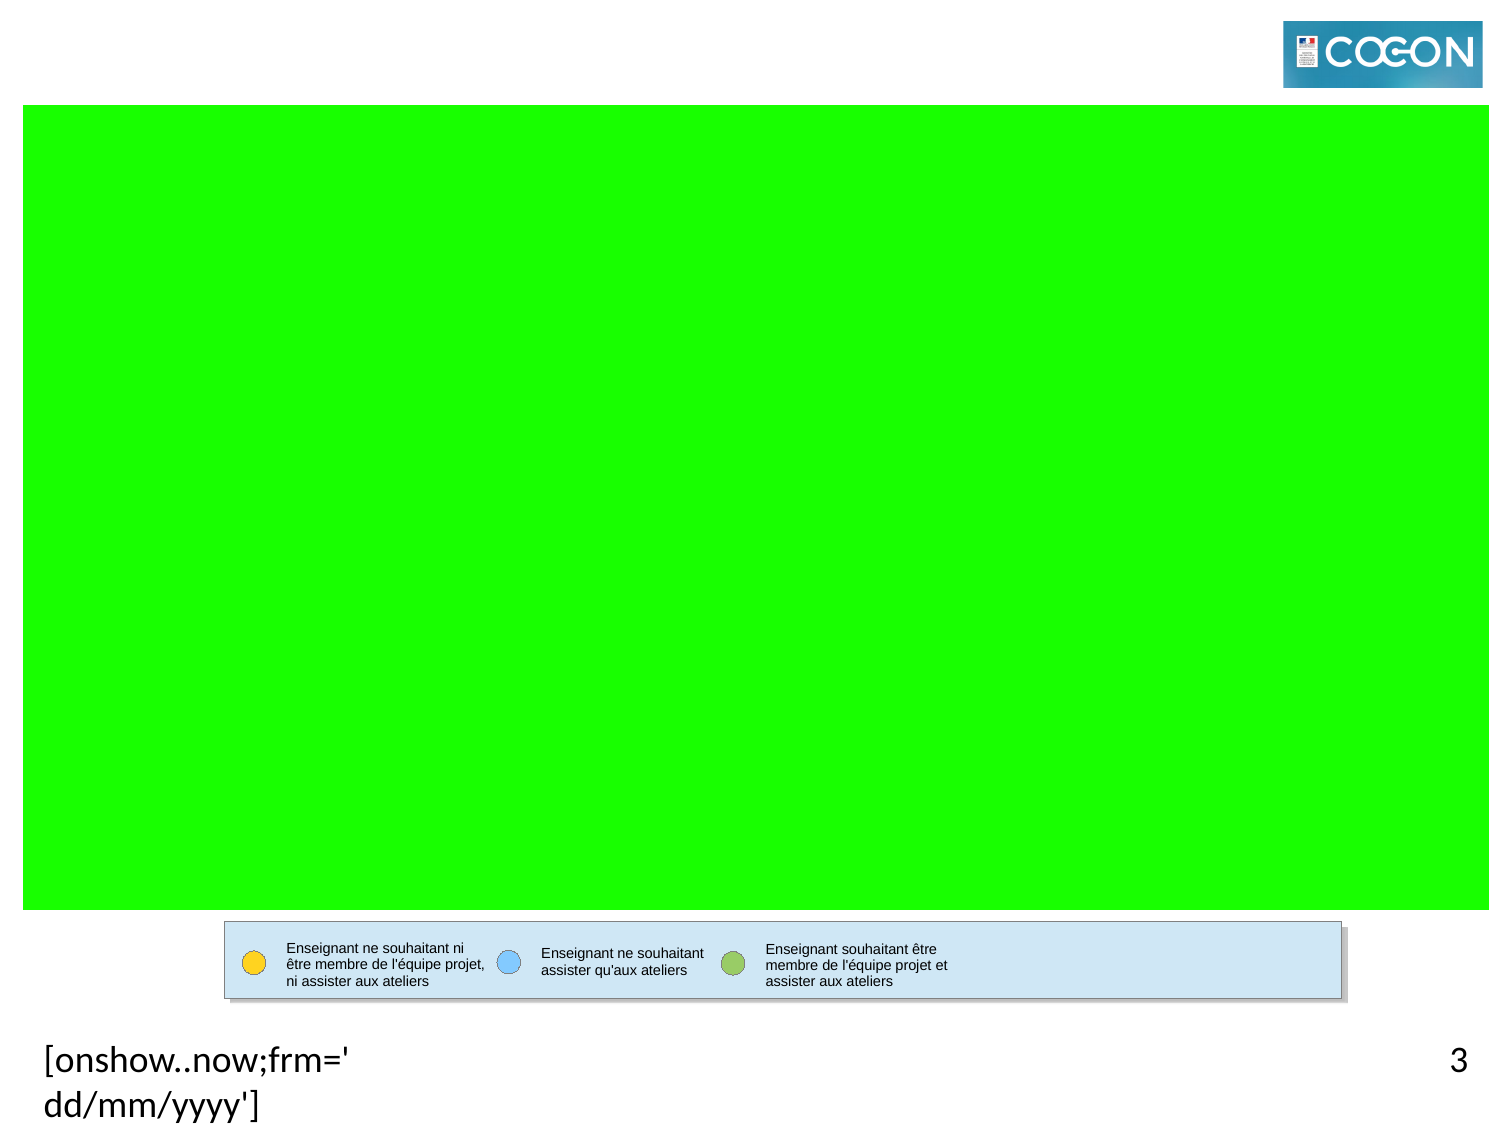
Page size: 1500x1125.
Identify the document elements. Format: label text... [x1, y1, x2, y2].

text_box [721, 951, 745, 976]
slide_number <numéro> [1145, 1027, 1484, 1088]
text_box Enseignant ne souhaitant assister qu'aux ateliers [526, 938, 750, 987]
picture [1283, 21, 1483, 88]
slide_number [onshow..now;frm='dd/mm/yyyy'] [28, 1027, 367, 1088]
text_box Enseignant souhaitant être membre de l'équipe projet et assister aux ateliers [750, 933, 988, 999]
text_box Enseignant ne souhaitant ni être membre de l'équipe projet, ni assister aux ateliers [271, 933, 508, 998]
picture [23, 105, 1489, 910]
text_box [224, 921, 1342, 999]
